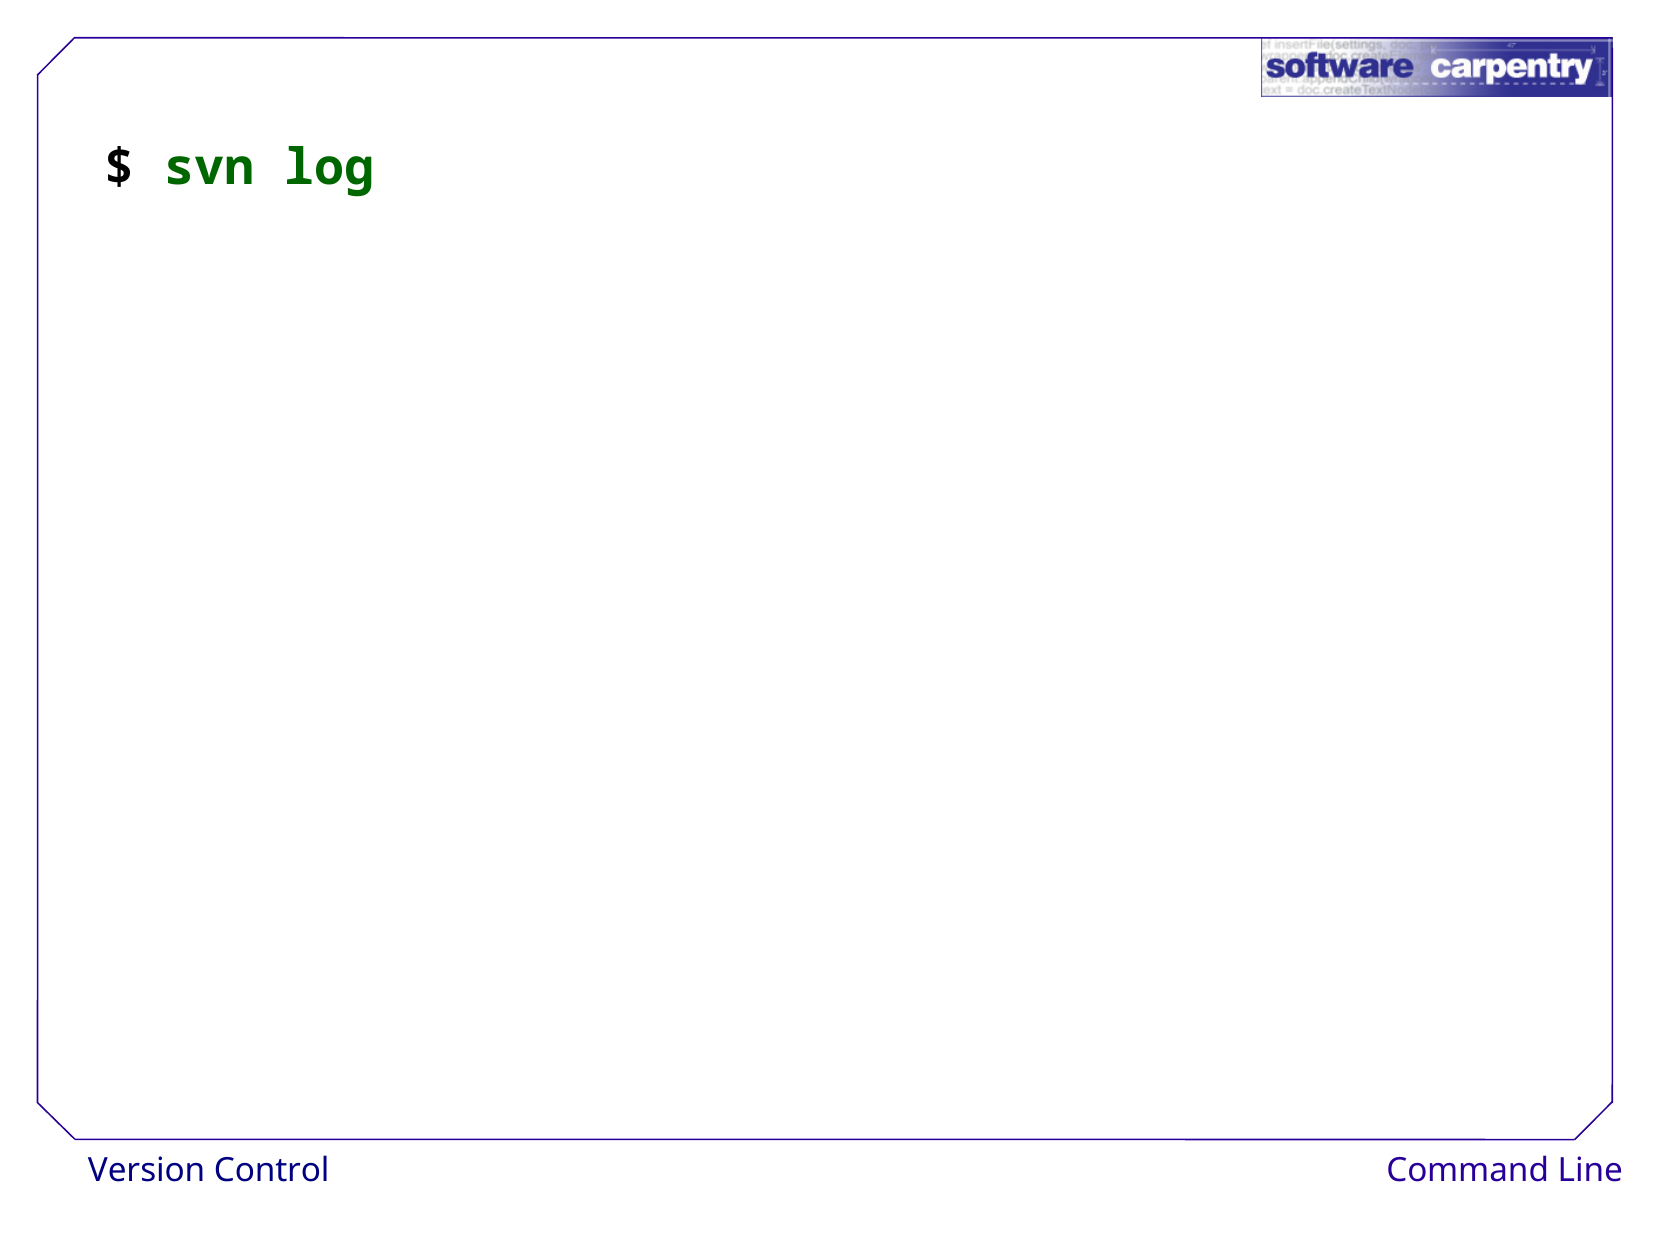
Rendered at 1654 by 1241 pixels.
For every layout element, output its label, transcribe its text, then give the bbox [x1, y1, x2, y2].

picture [1261, 39, 1613, 97]
text_box $ svn log [89, 112, 1572, 1036]
